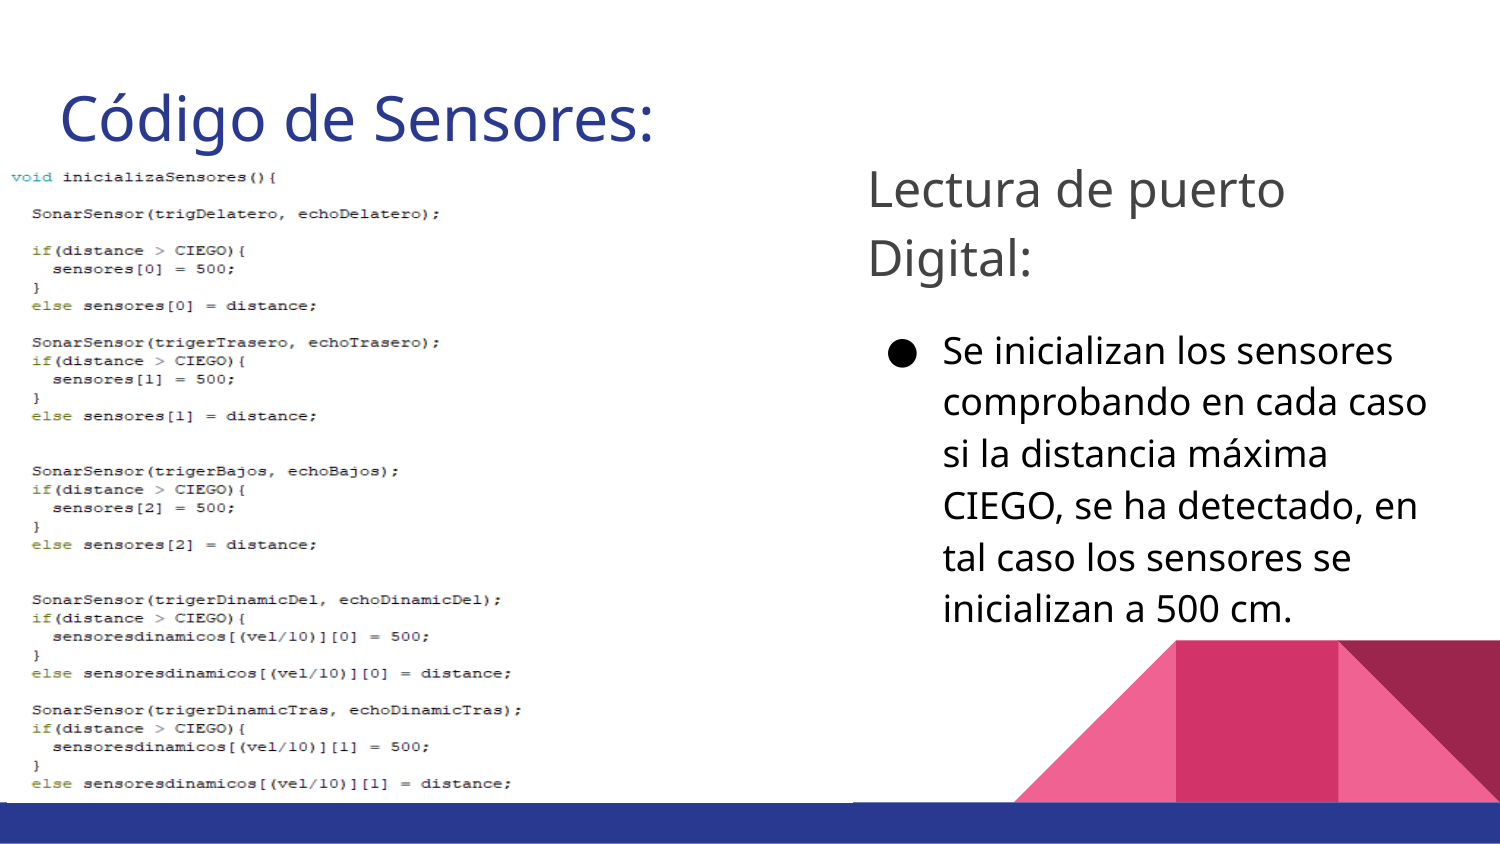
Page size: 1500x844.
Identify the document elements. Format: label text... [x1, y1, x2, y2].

picture [7, 163, 853, 803]
list Lectura de puerto Digital: Se inicializan los sensores comprobando en cada caso si la distancia máxima CIEGO, se ha detectado, en tal caso los sensores se inicializan a 500 cm. [852, 133, 1474, 755]
title Código de Sensores: [44, 63, 1442, 163]
